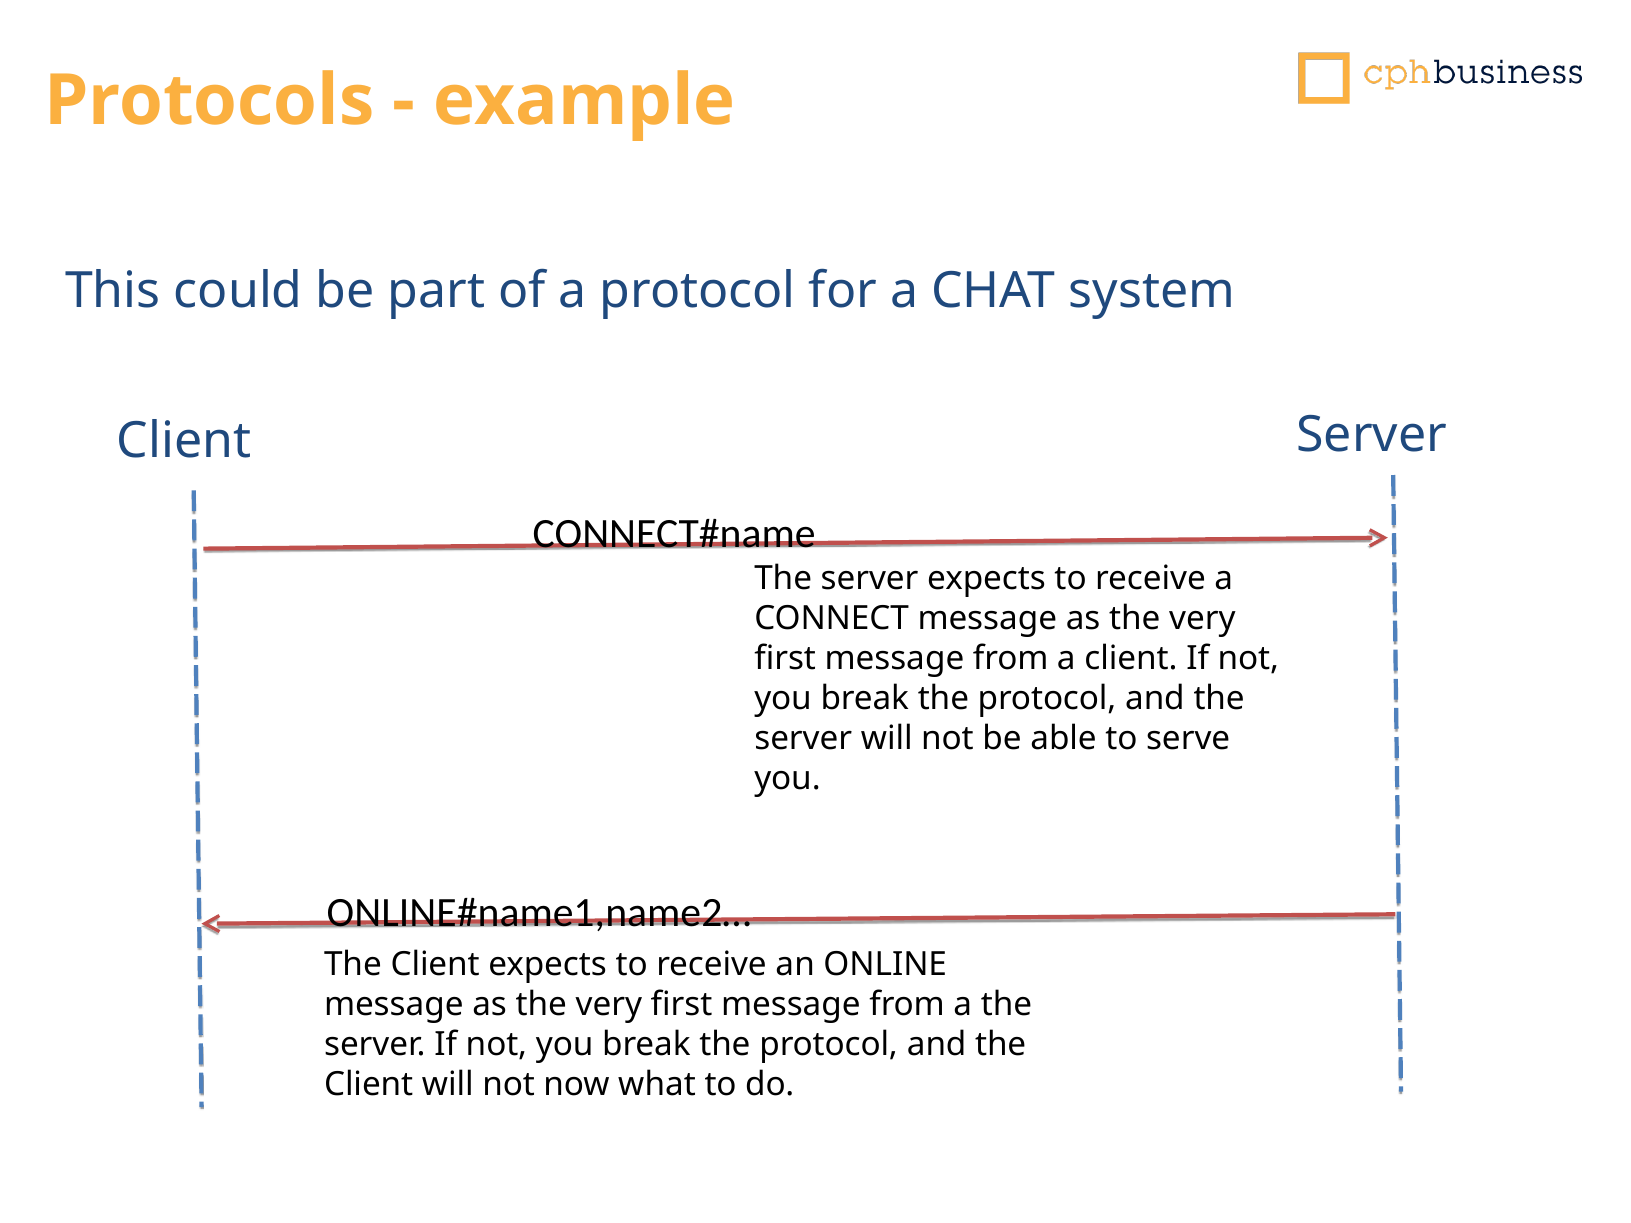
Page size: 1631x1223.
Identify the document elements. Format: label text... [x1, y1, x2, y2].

picture [1247, 1, 1631, 155]
text_box CONNECT#name [517, 473, 831, 565]
text_box This could be part of a protocol for a CHAT system [50, 249, 1422, 326]
text_box Client [102, 399, 341, 476]
text_box The Client expects to receive an ONLINE message as the very first message from a the server. If not, you break the protocol, and the Client will not now what to do. [309, 934, 1077, 1110]
text_box Server [1281, 393, 1521, 469]
text_box ONLINE#name1,name2… [311, 852, 767, 934]
text_box The server expects to receive a CONNECT message as the very first message from a client. If not, you break the protocol, and the server will not be able to serve you. [739, 548, 1305, 804]
text_box Protocols - example [29, 46, 1364, 170]
